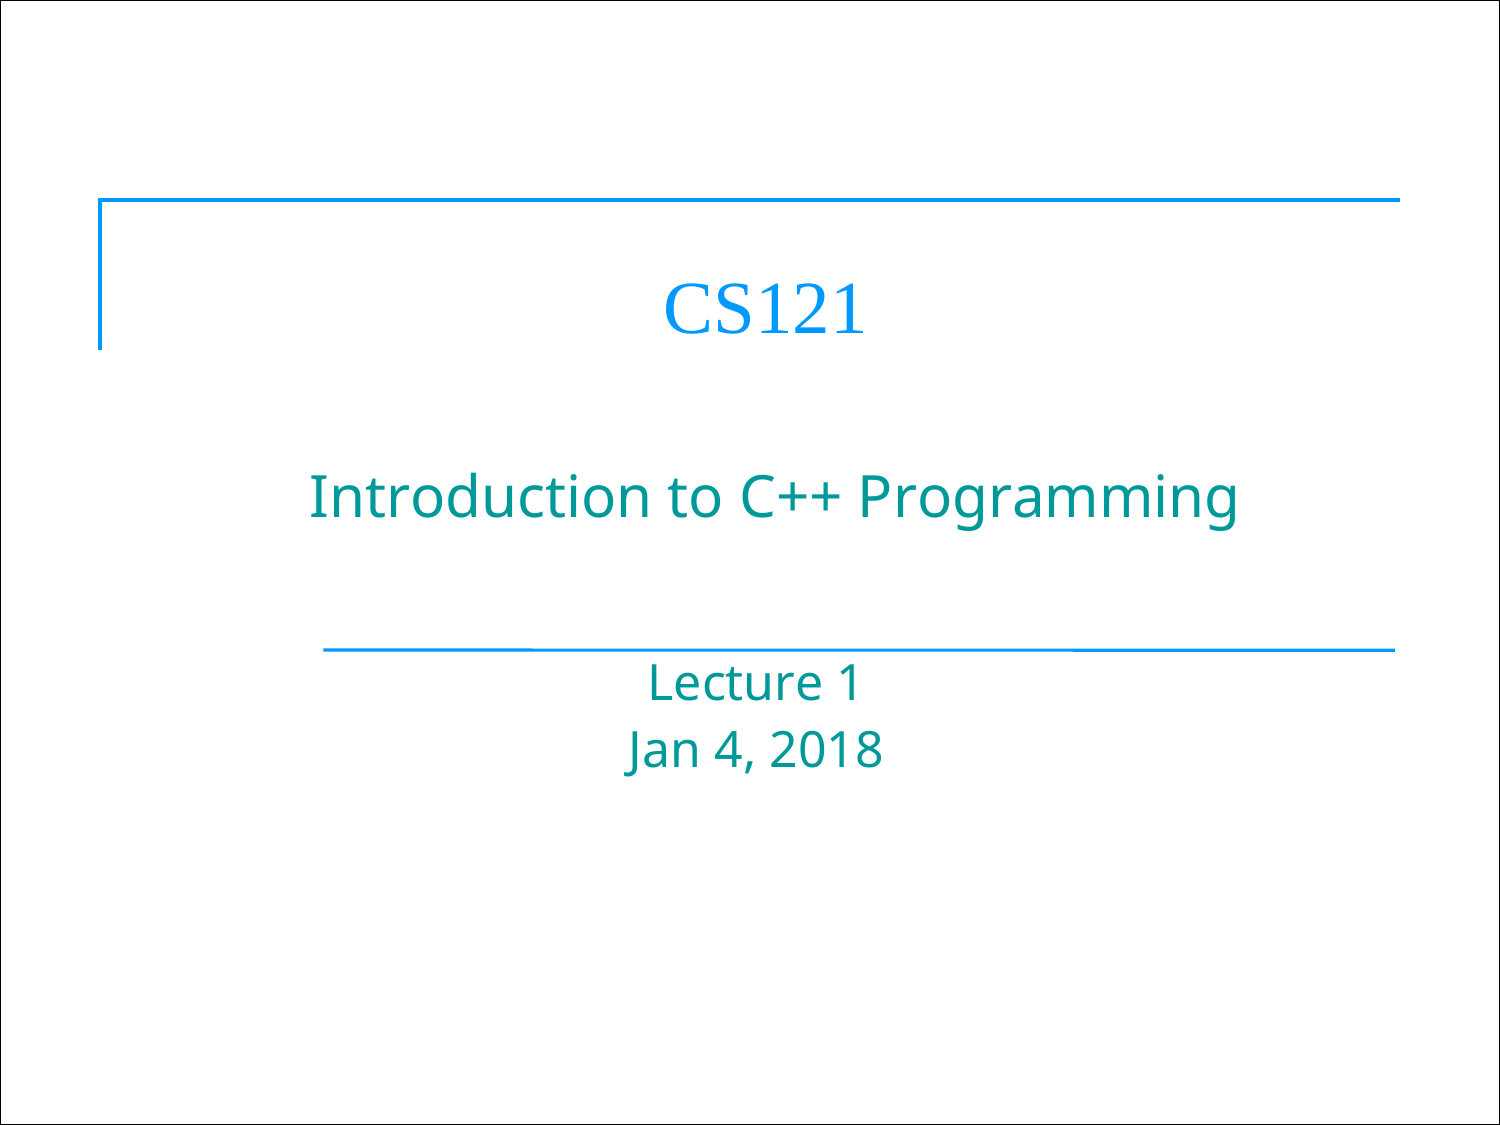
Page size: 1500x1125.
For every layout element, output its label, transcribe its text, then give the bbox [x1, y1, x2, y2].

list Lecture 1 Jan 4, 2018 [112, 650, 1401, 938]
title CS121 Introduction to C++ Programming [149, 249, 1401, 538]
text_box [0, 0, 1500, 1125]
